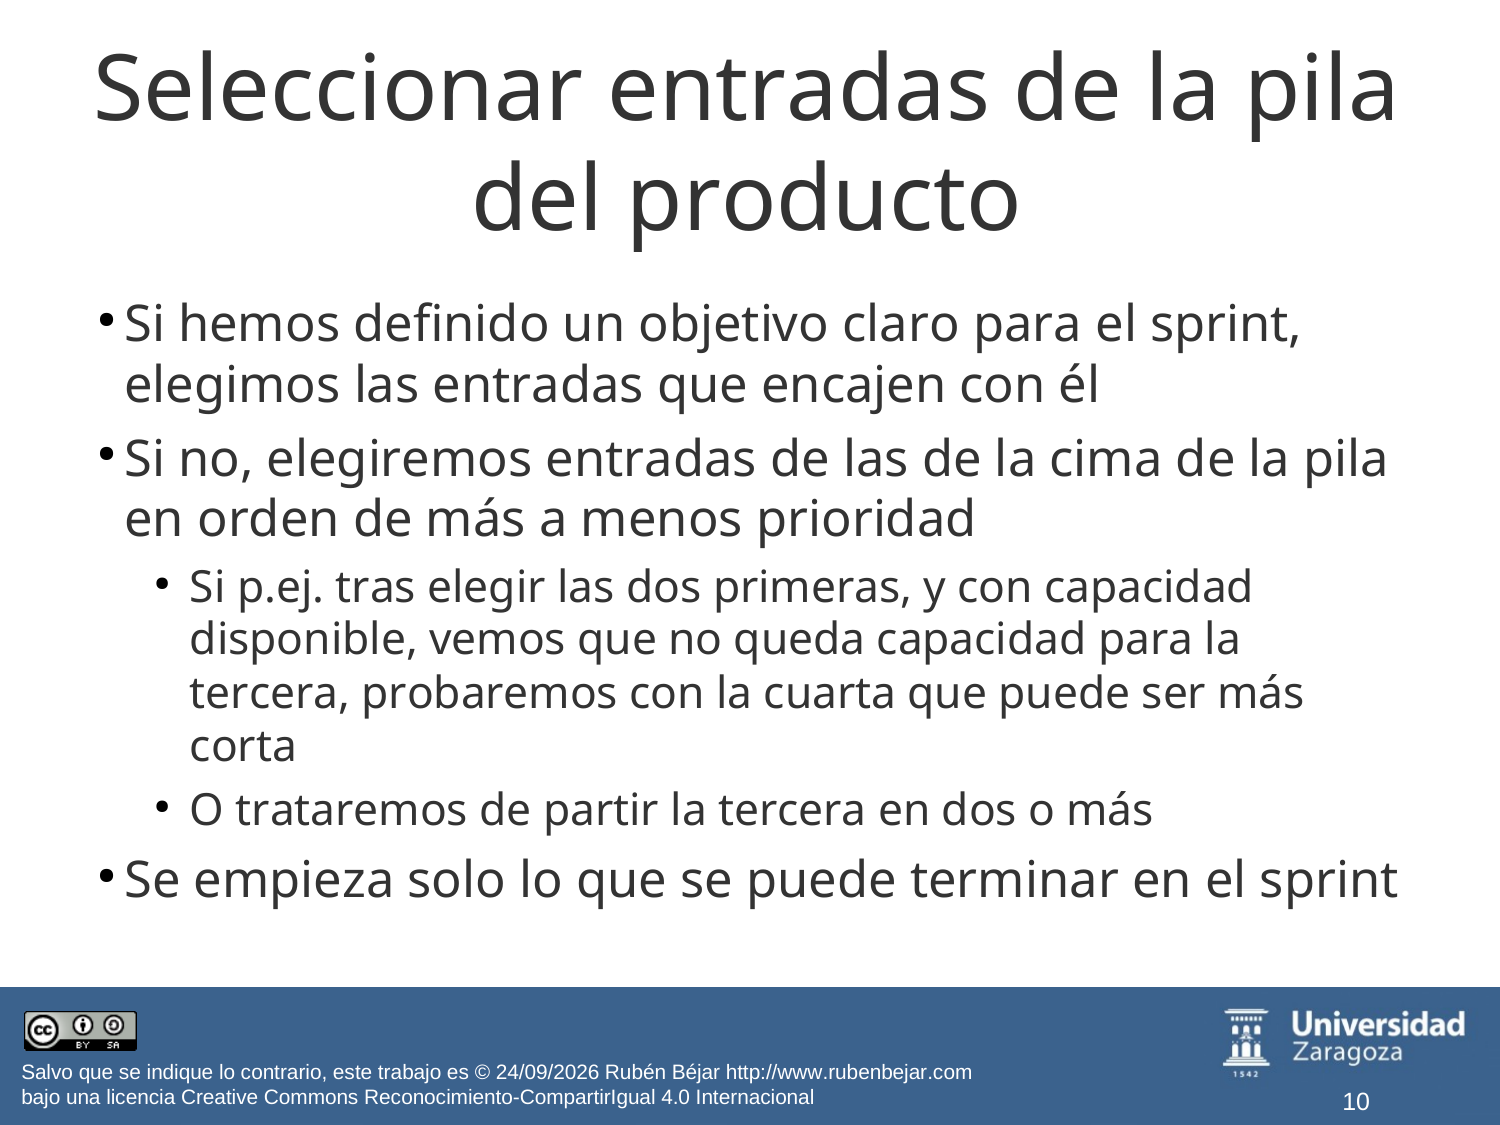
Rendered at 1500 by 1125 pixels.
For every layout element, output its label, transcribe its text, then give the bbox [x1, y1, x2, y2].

title Seleccionar entradas de la pila del producto [74, 21, 1420, 257]
list Si hemos definido un objetivo claro para el sprint, elegimos las entradas que encajen con él Si no, elegiremos entradas de las de la cima de la pila en orden de más a menos prioridad Si p.ej. tras elegir las dos primeras, y con capacidad disponible, vemos que no queda capacidad para la tercera, probaremos con la cuarta que puede ser más corta O trataremos de partir la tercera en dos o más Se empieza solo lo que se puede terminar en el sprint [82, 283, 1418, 957]
picture [0, 987, 1500, 1125]
